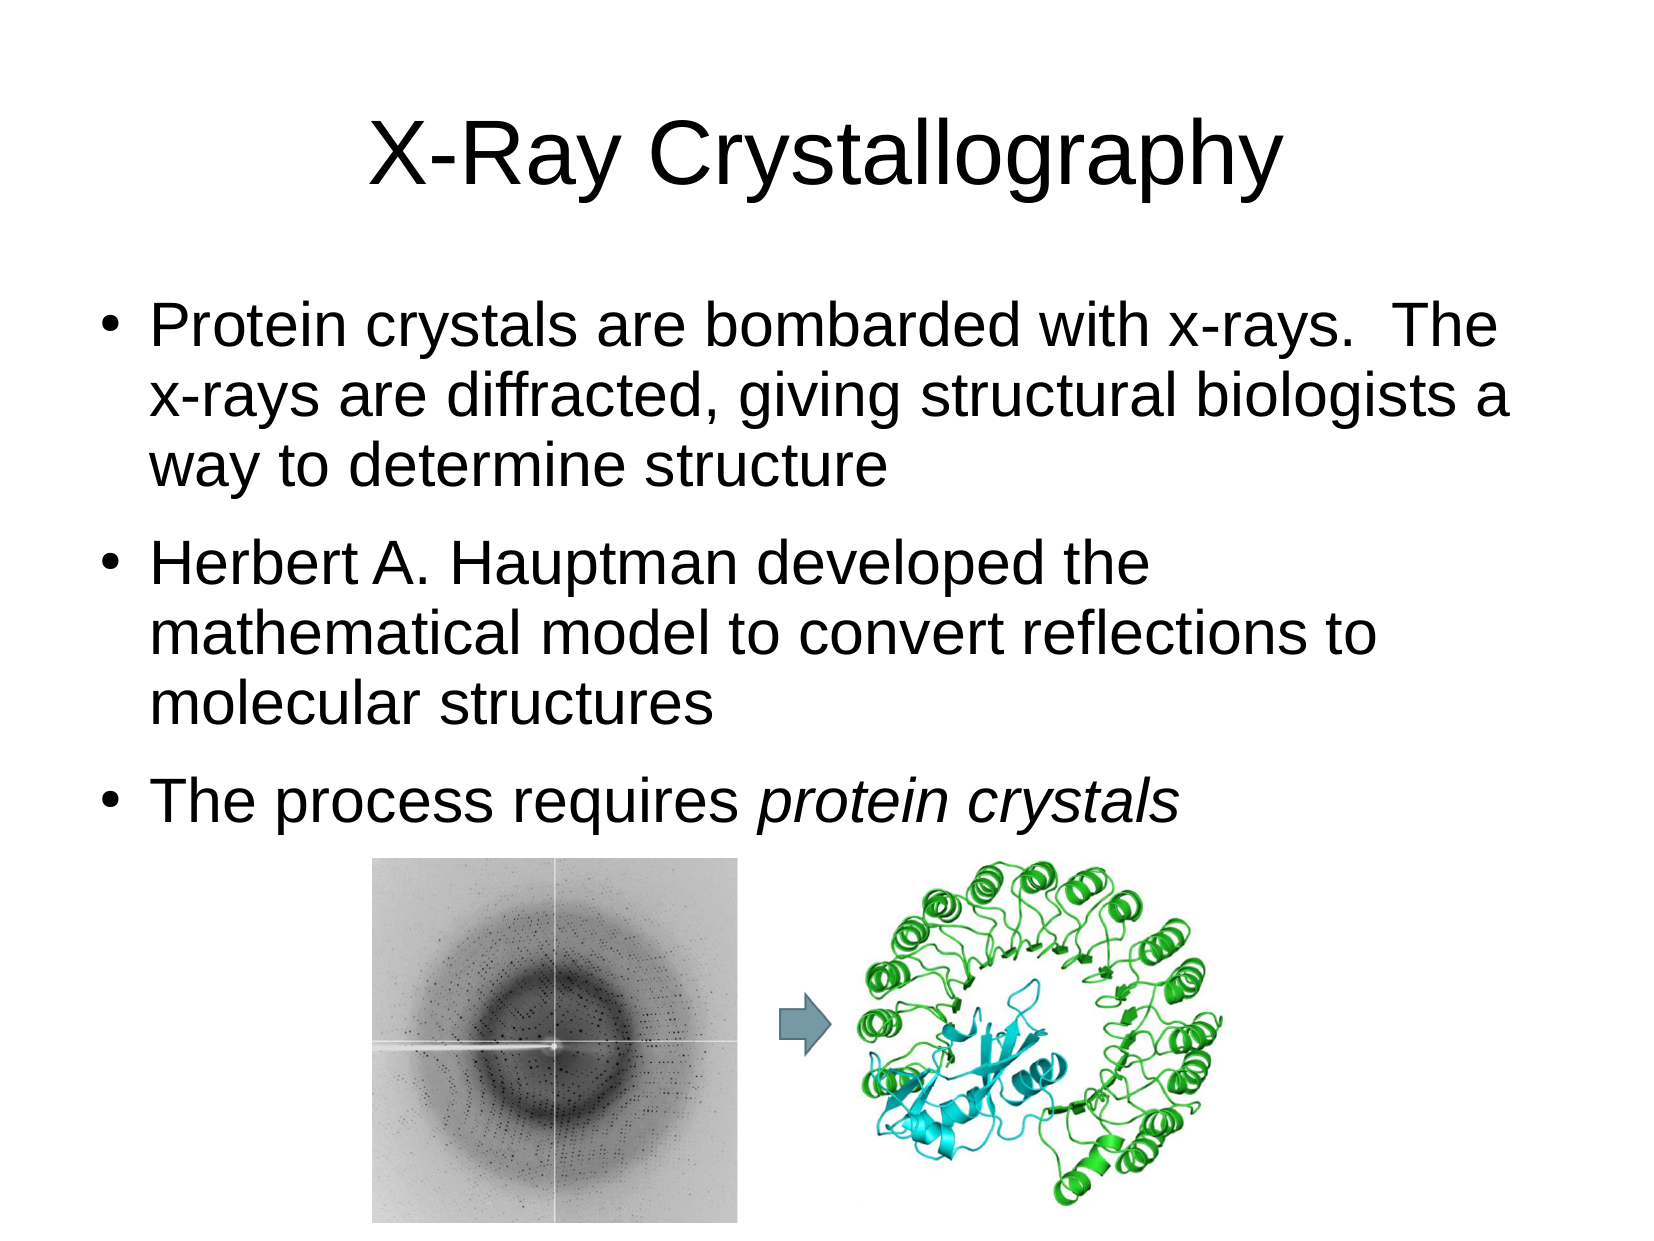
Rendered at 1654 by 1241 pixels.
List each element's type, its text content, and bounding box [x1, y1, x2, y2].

list Protein crystals are bombarded with x-rays. The x-rays are diffracted, giving structural biologists a way to determine structure Herbert A. Hauptman developed the mathematical model to convert reflections to molecular structures The process requires protein crystals [82, 290, 1538, 841]
picture [372, 858, 1223, 1223]
title X-Ray Crystallography [82, 49, 1571, 257]
